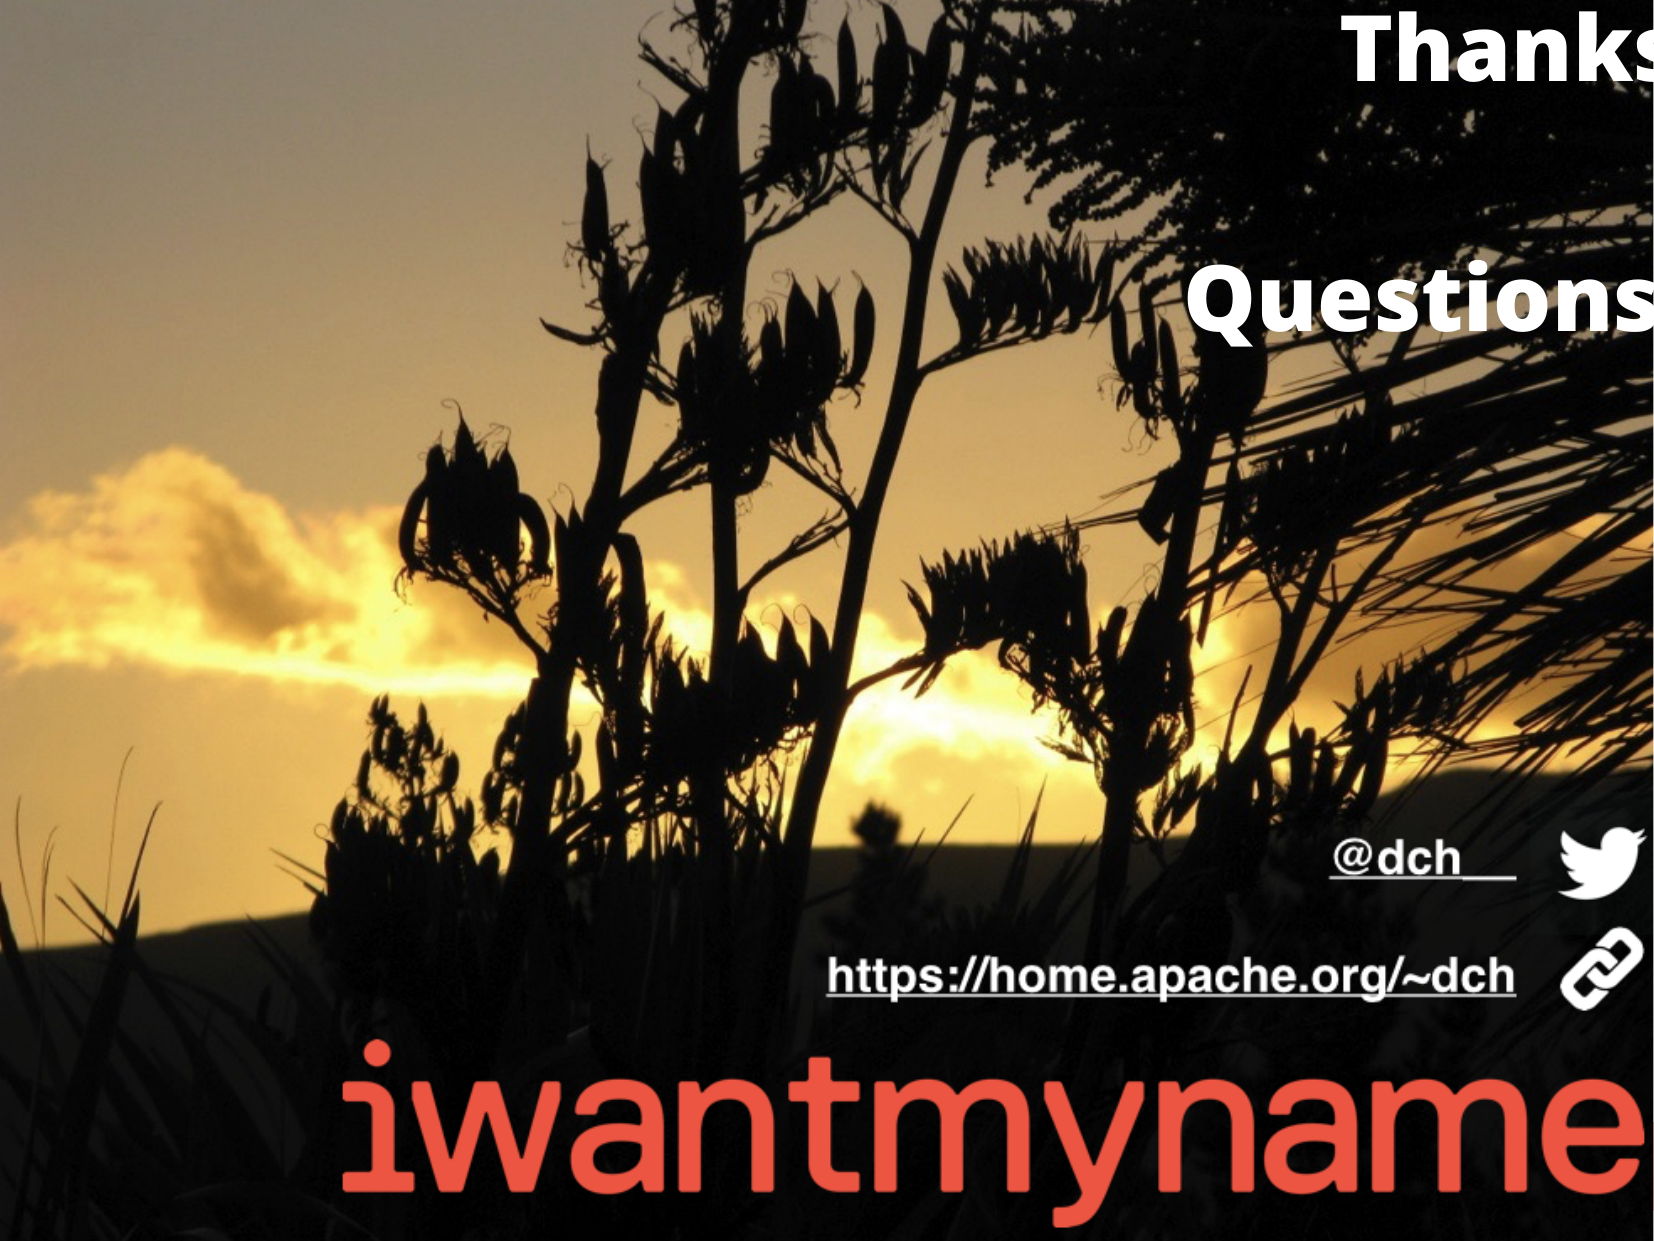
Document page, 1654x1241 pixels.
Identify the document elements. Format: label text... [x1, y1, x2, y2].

picture [0, 0, 1654, 1241]
title Thanks! Questions? [1183, 0, 1654, 359]
